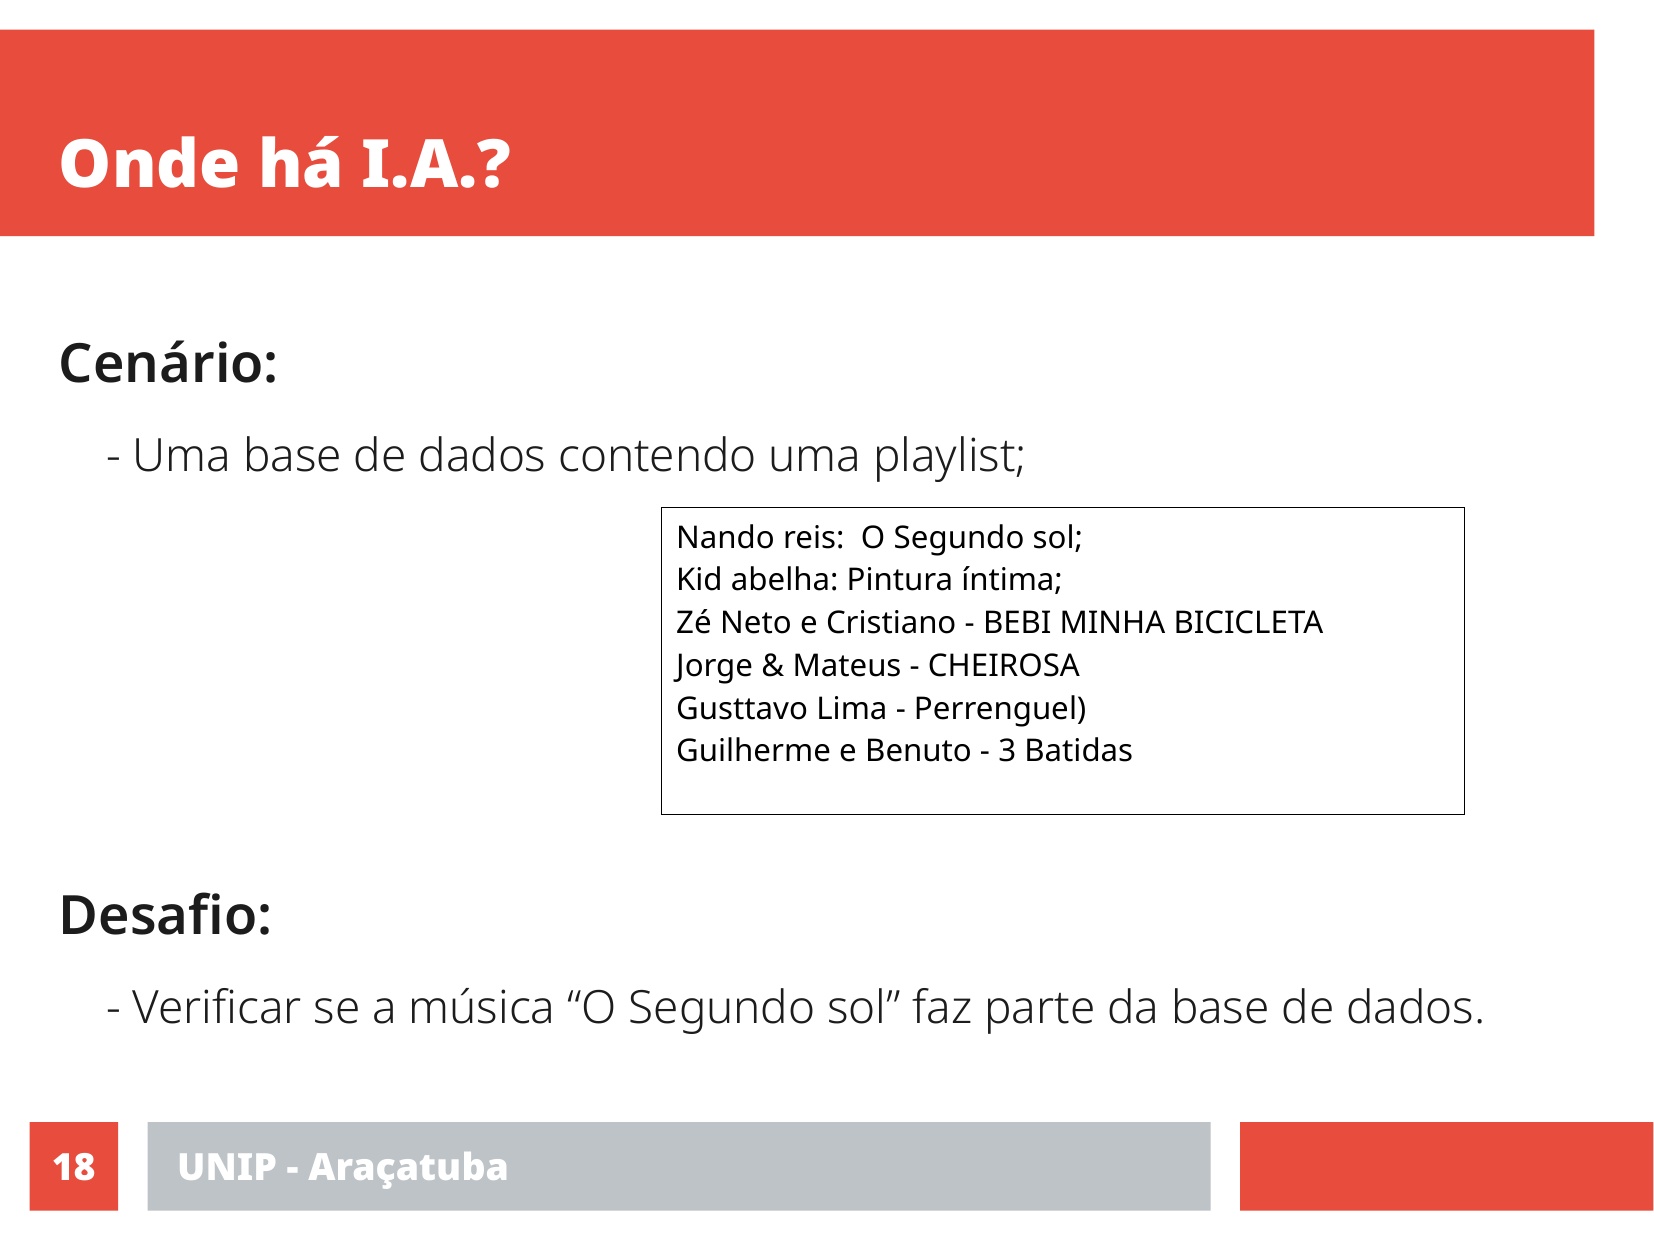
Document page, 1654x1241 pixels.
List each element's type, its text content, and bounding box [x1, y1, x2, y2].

list Cenário: - Uma base de dados contendo uma playlist; Desafio: - Verificar se a música “O Segundo sol” faz parte da base de dados. [59, 324, 1565, 1093]
title Onde há I.A.? [59, 59, 1595, 207]
text_box Nando reis: O Segundo sol; Kid abelha: Pintura íntima; Zé Neto e Cristiano - BEBI MINHA BICICLETA Jorge & Mateus - CHEIROSA Gusttavo Lima - Perrenguel) Guilherme e Benuto - 3 Batidas [661, 507, 1465, 815]
